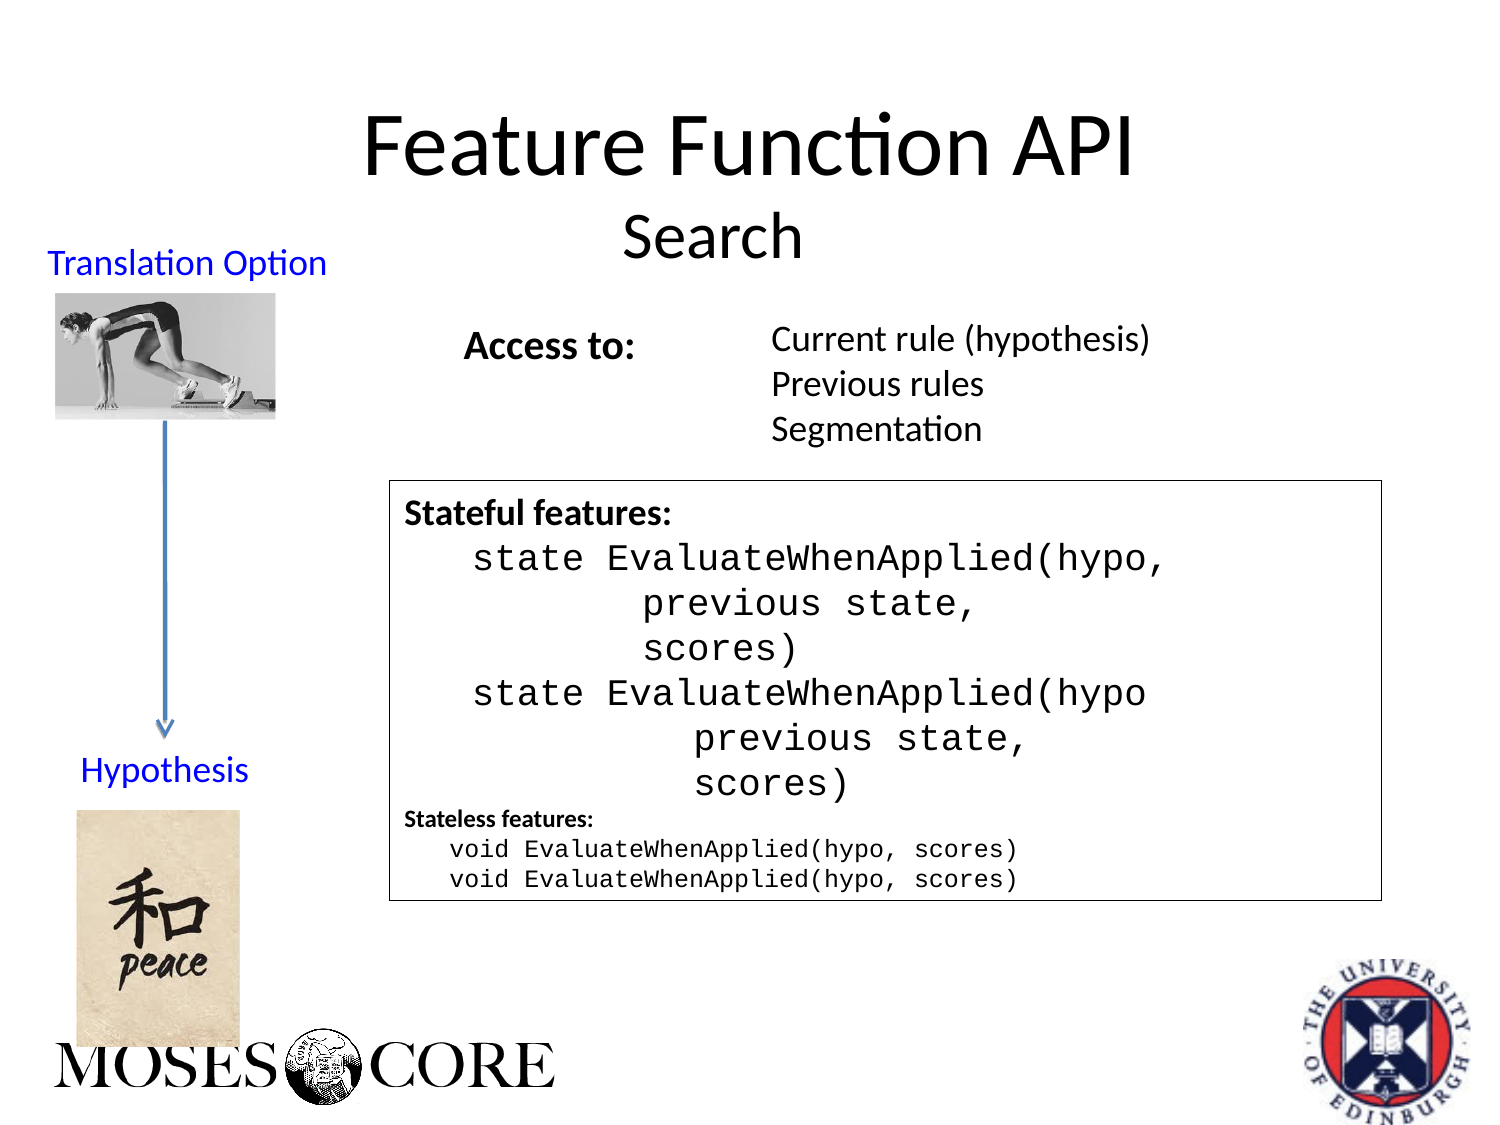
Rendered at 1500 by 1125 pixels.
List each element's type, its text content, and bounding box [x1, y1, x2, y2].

picture [53, 810, 555, 1108]
text_box Access to: [448, 310, 815, 376]
text_box Translation Option [32, 230, 343, 291]
picture [1303, 959, 1475, 1125]
text_box Hypothesis [65, 737, 265, 798]
picture [53, 291, 277, 421]
text_box Current rule (hypothesis) Previous rules Segmentation [756, 307, 1167, 457]
text_box Search [608, 184, 820, 280]
title Feature Function API [75, 45, 1425, 233]
text_box Stateful features: state EvaluateWhenApplied(hypo, previous state, scores) state EvaluateWhenApplied(hypo previous state, scores) Stateless features: void EvaluateWhenApplied(hypo, scores) void EvaluateWhenApplied(hypo, scores) [389, 480, 1382, 901]
